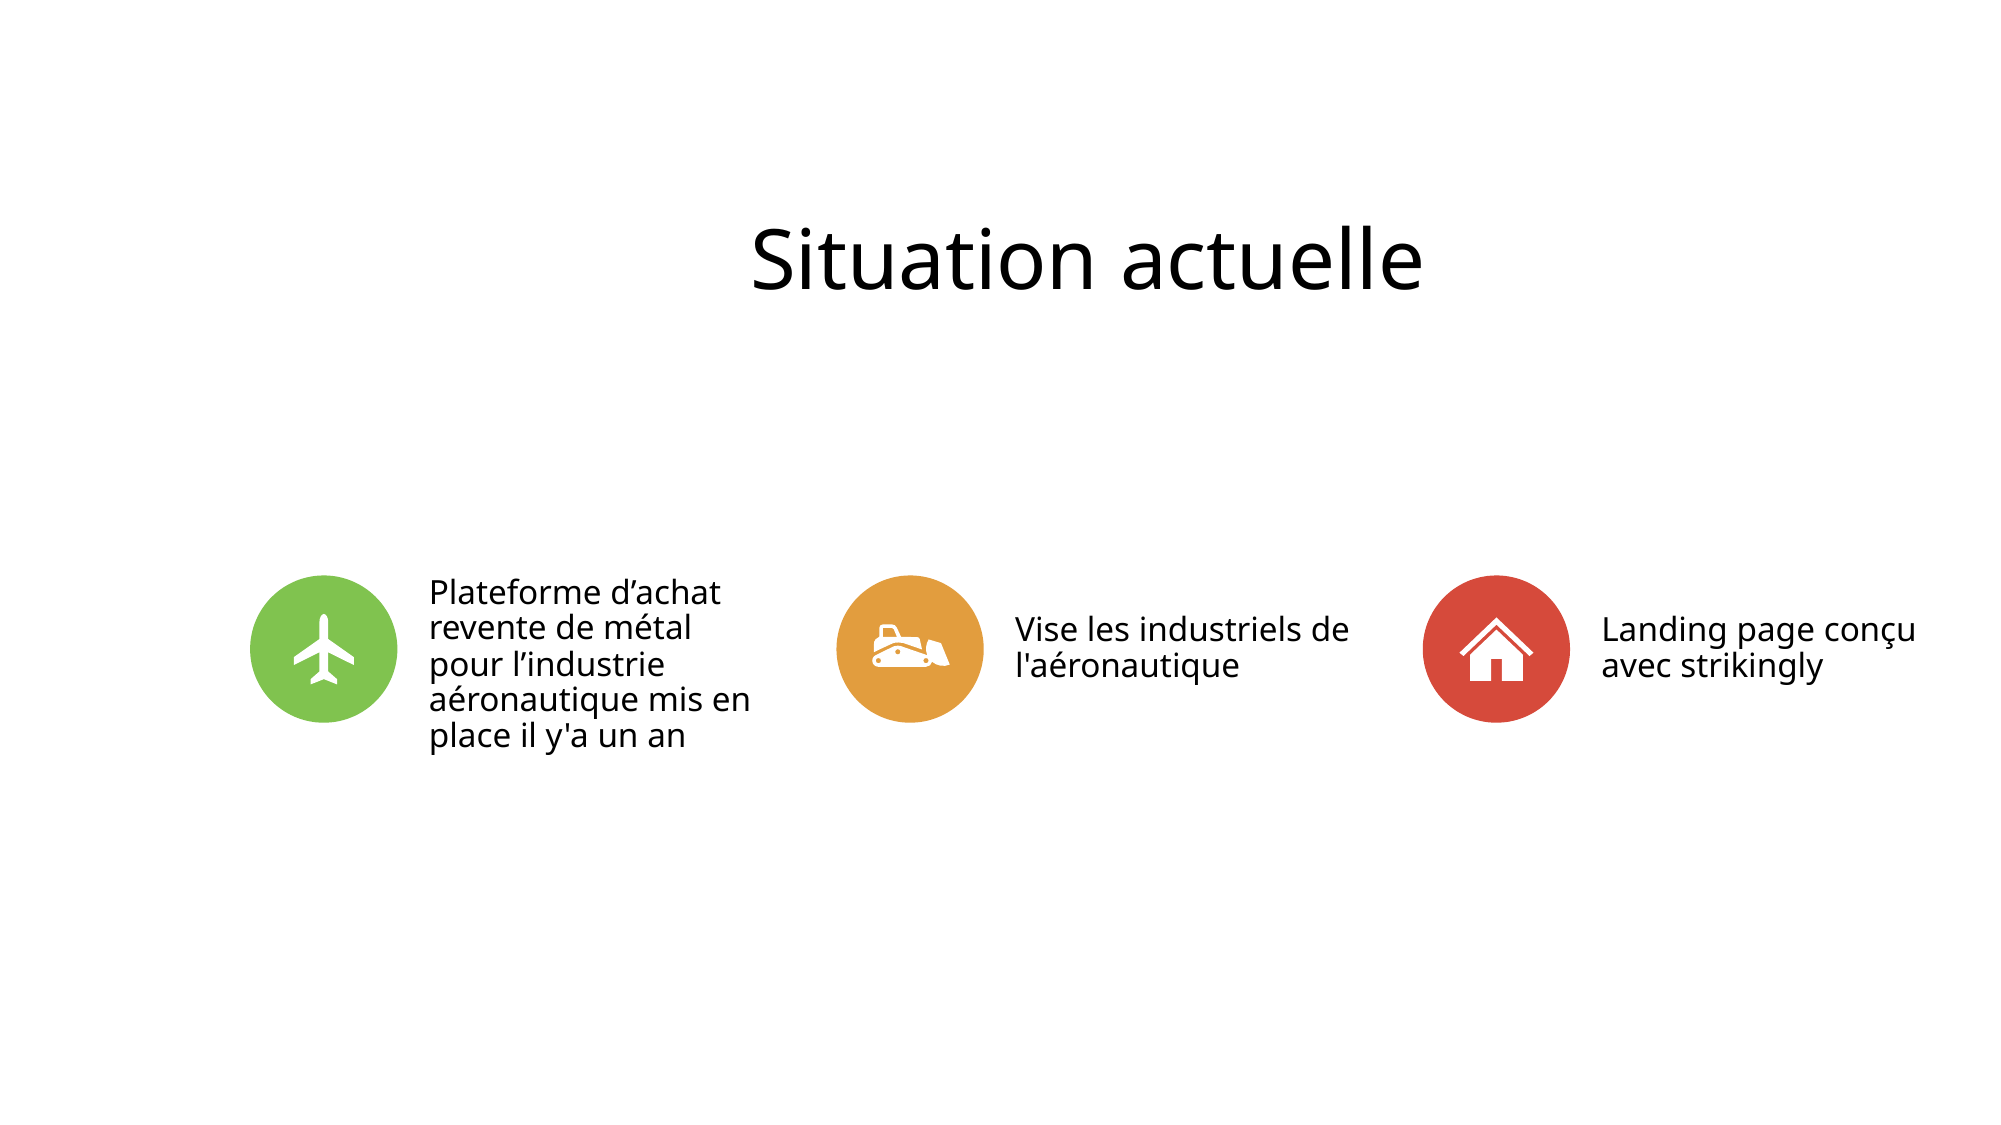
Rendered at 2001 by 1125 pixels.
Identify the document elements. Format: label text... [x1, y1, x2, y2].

text_box Vise les industriels de l'aéronautique [1015, 575, 1363, 723]
text_box Landing page conçu avec strikingly [1601, 575, 1949, 723]
text_box [1422, 575, 1571, 723]
text_box [250, 575, 398, 723]
text_box Plateforme d’achat revente de métal pour l’industrie aéronautique mis en place il y'a un an [428, 575, 777, 723]
text_box [836, 575, 984, 723]
title Situation actuelle [288, 112, 1887, 400]
